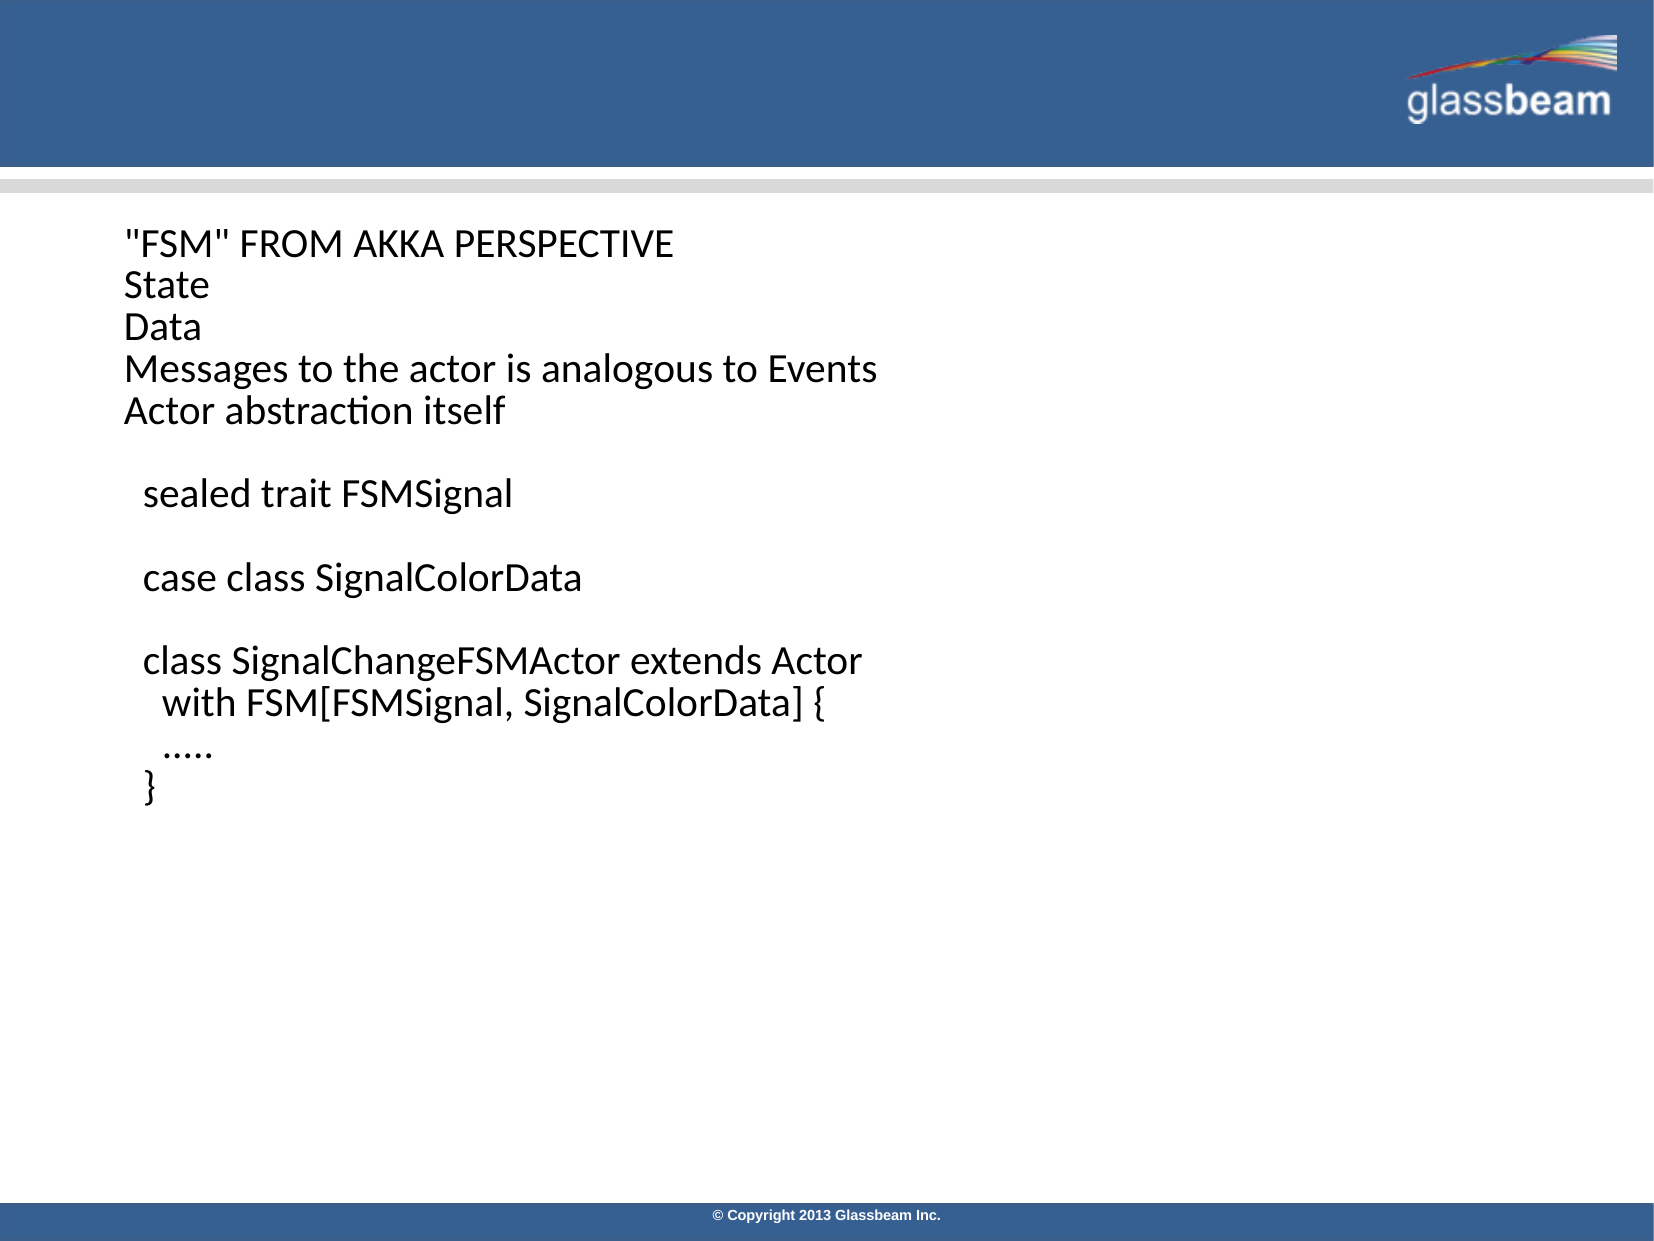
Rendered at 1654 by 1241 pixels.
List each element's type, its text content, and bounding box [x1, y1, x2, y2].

title "FSM" FROM AKKA PERSPECTIVE State Data Messages to the actor is analogous to Events Actor abstraction itself sealed trait FSMSignal case class SignalColorData class SignalChangeFSMActor extends Actor with FSM[FSMSignal, SignalColorData] { ..... } [124, 176, 1530, 860]
picture [1405, 35, 1617, 124]
